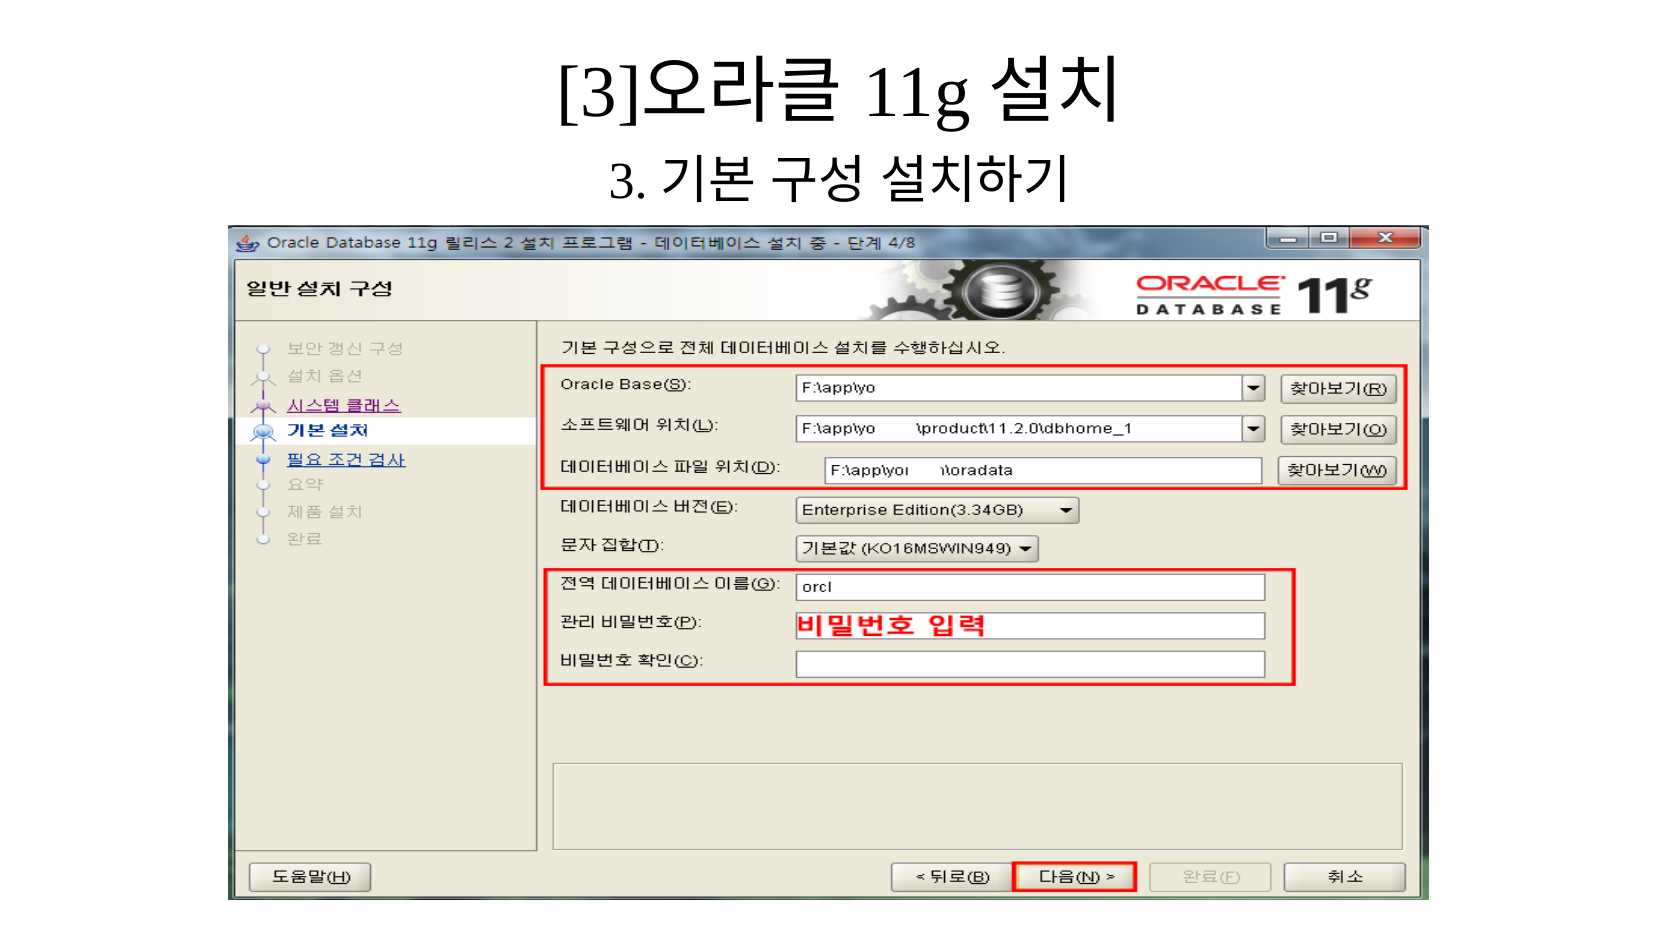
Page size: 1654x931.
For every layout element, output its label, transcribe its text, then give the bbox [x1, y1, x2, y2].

title [3]오라클 11g 설치 3. 기본 구성 설치하기 [95, 45, 1585, 201]
subtitle 3) 기본 구성 설치하기 [0, 0, 1234, 211]
picture [228, 225, 1429, 900]
